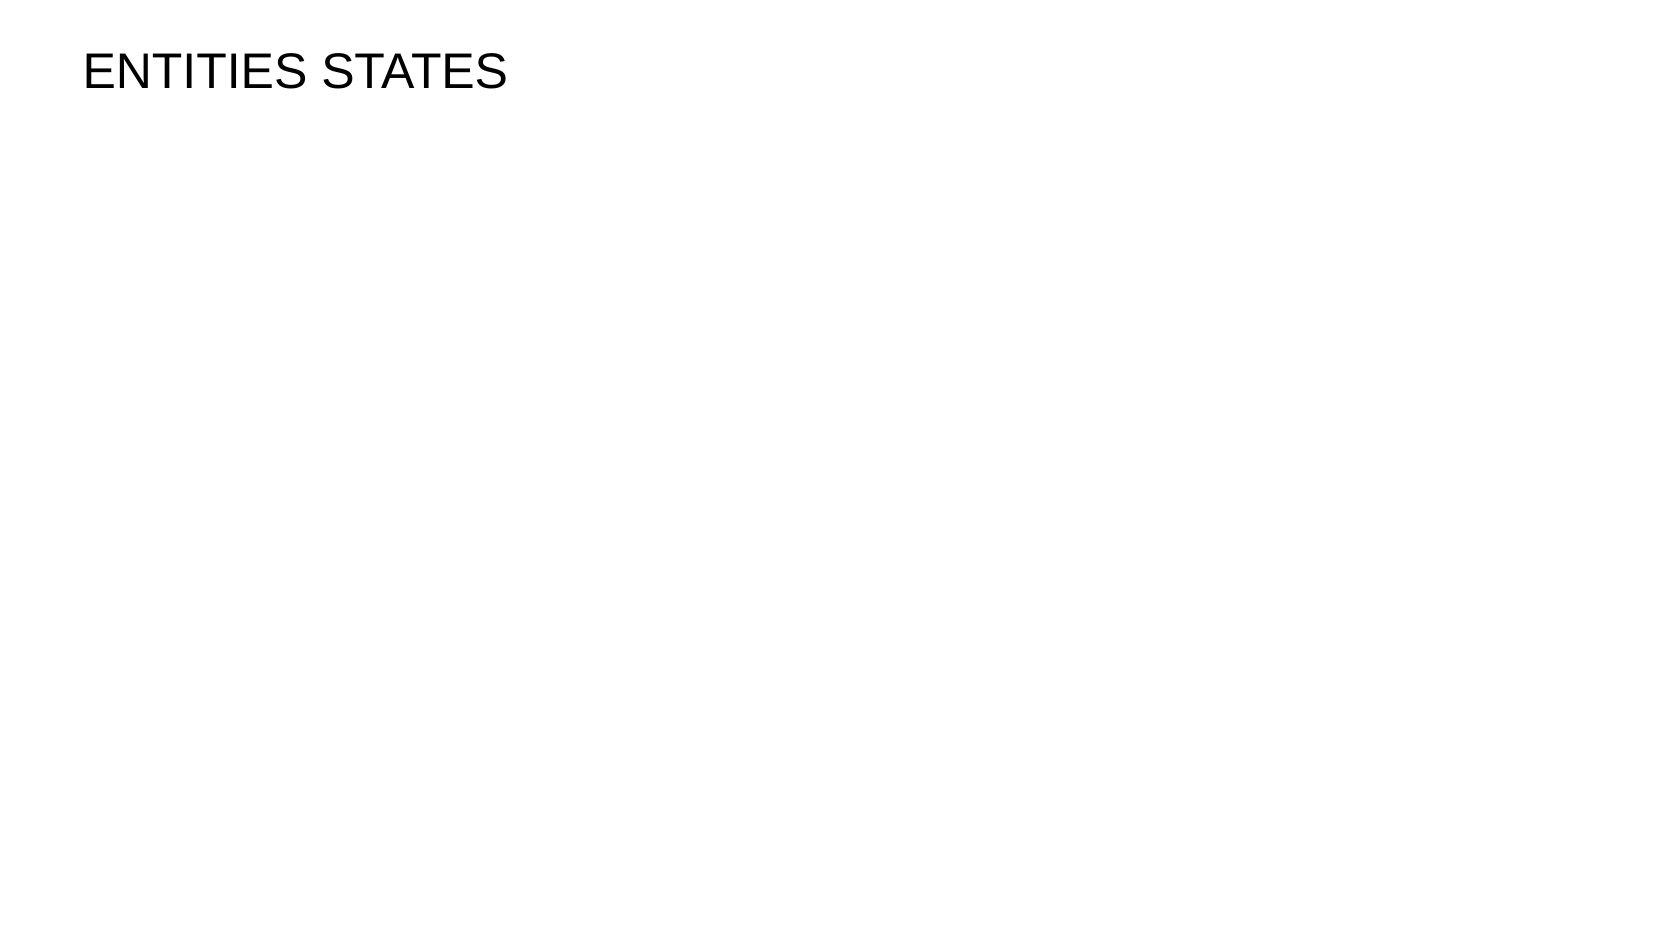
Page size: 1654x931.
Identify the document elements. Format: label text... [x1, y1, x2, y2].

title ENTITIES STATES [82, 37, 1571, 107]
